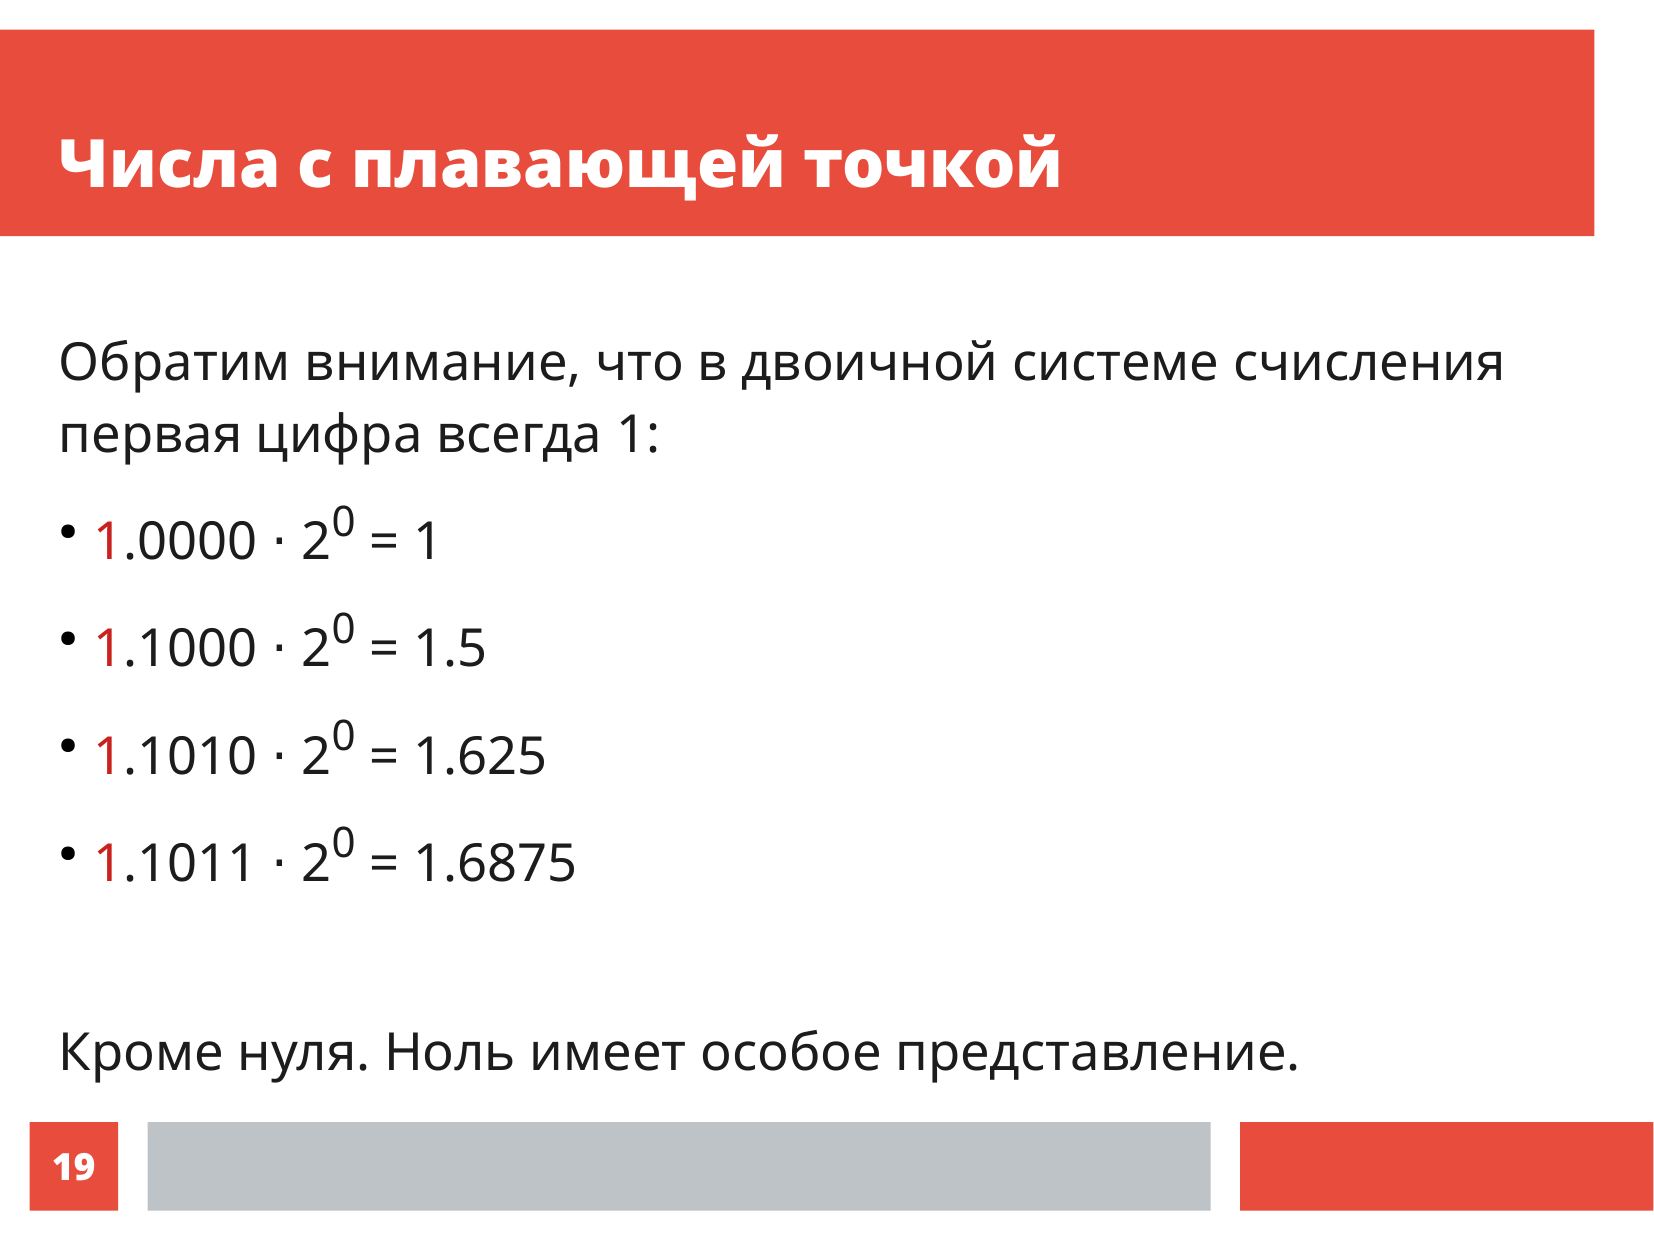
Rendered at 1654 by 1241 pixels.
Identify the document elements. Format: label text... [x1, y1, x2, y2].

list Обратим внимание, что в двоичной системе счисления первая цифра всегда 1: 1.0000 ⋅ 20 = 1 1.1000 ⋅ 20 = 1.5 1.1010 ⋅ 20 = 1.625 1.1011 ⋅ 20 = 1.6875 Кроме нуля. Ноль имеет особое представление. [59, 324, 1565, 1093]
title Числа с плавающей точкой [59, 59, 1595, 207]
